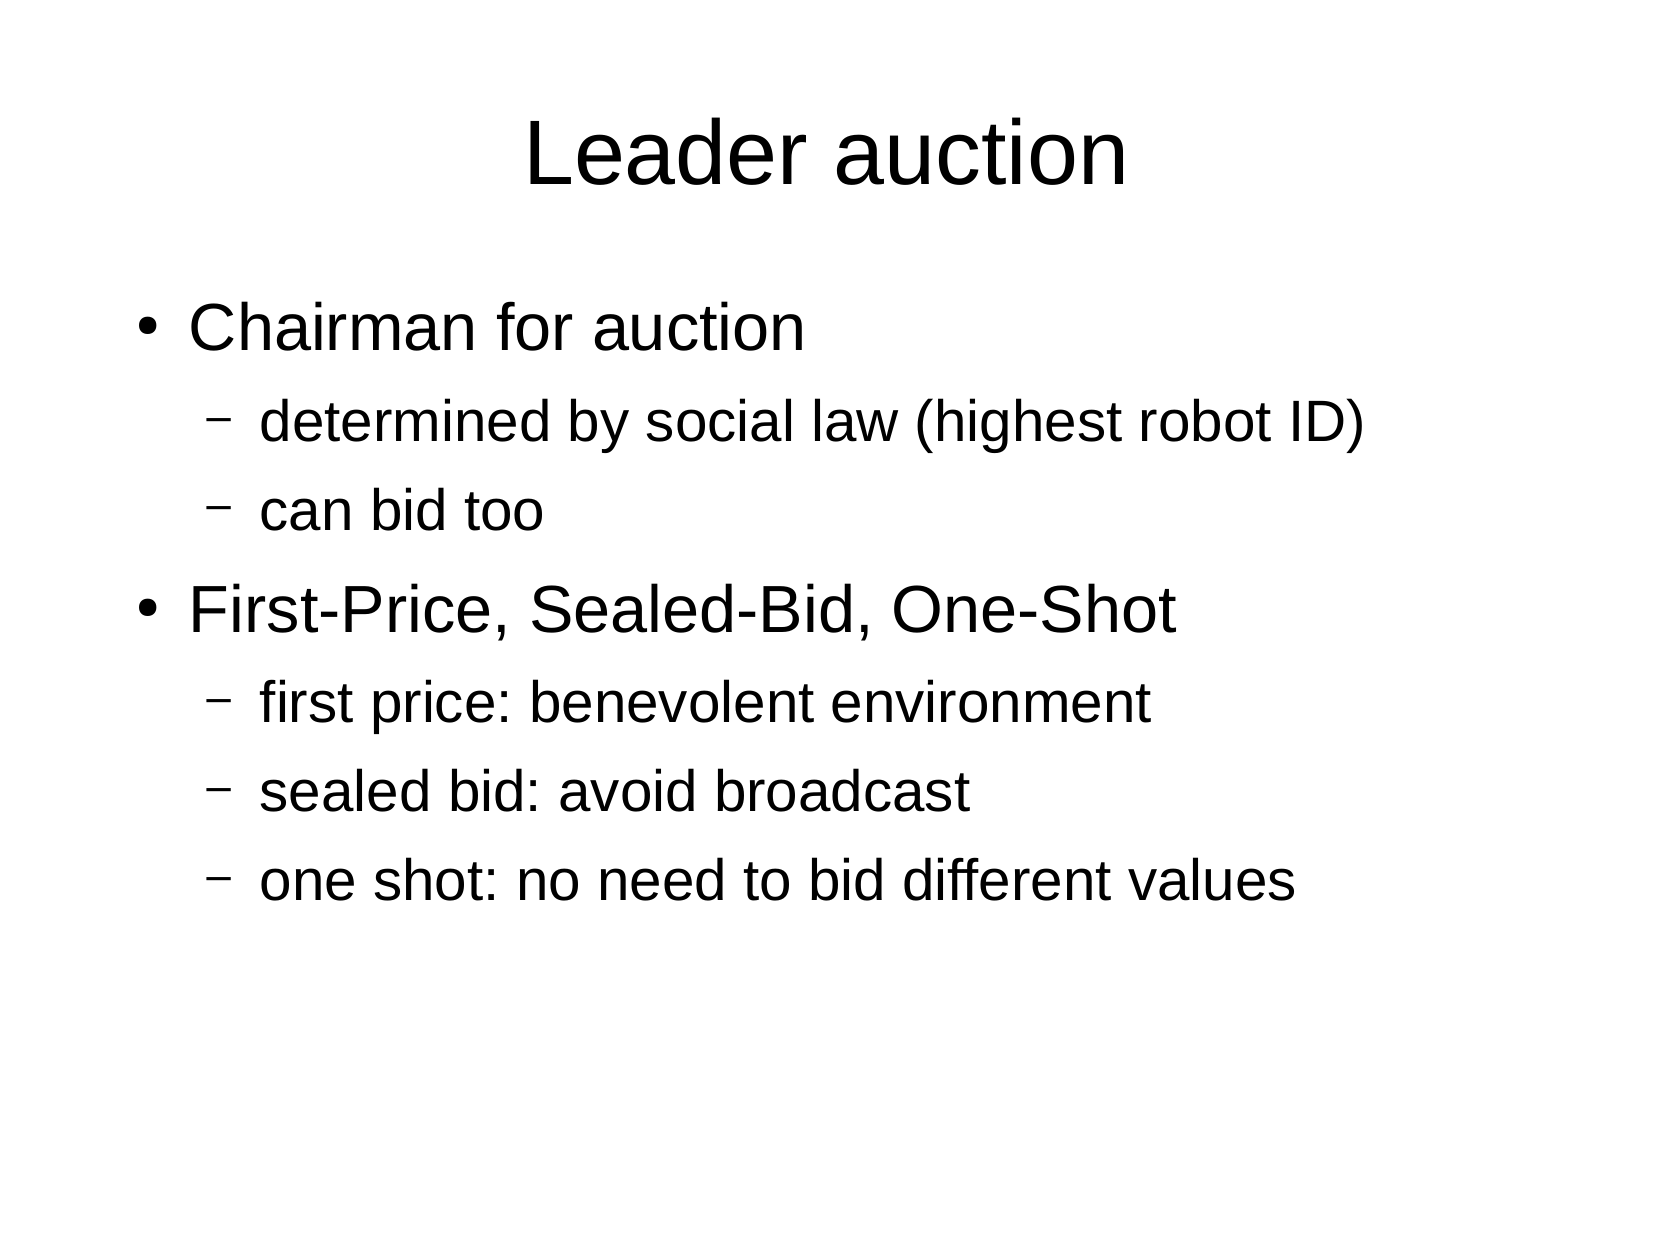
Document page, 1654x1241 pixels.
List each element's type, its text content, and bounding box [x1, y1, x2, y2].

title Leader auction [82, 49, 1571, 257]
list Chairman for auction determined by social law (highest robot ID) can bid too First-Price, Sealed-Bid, One-Shot first price: benevolent environment sealed bid: avoid broadcast one shot: no need to bid different values [118, 290, 1536, 1010]
